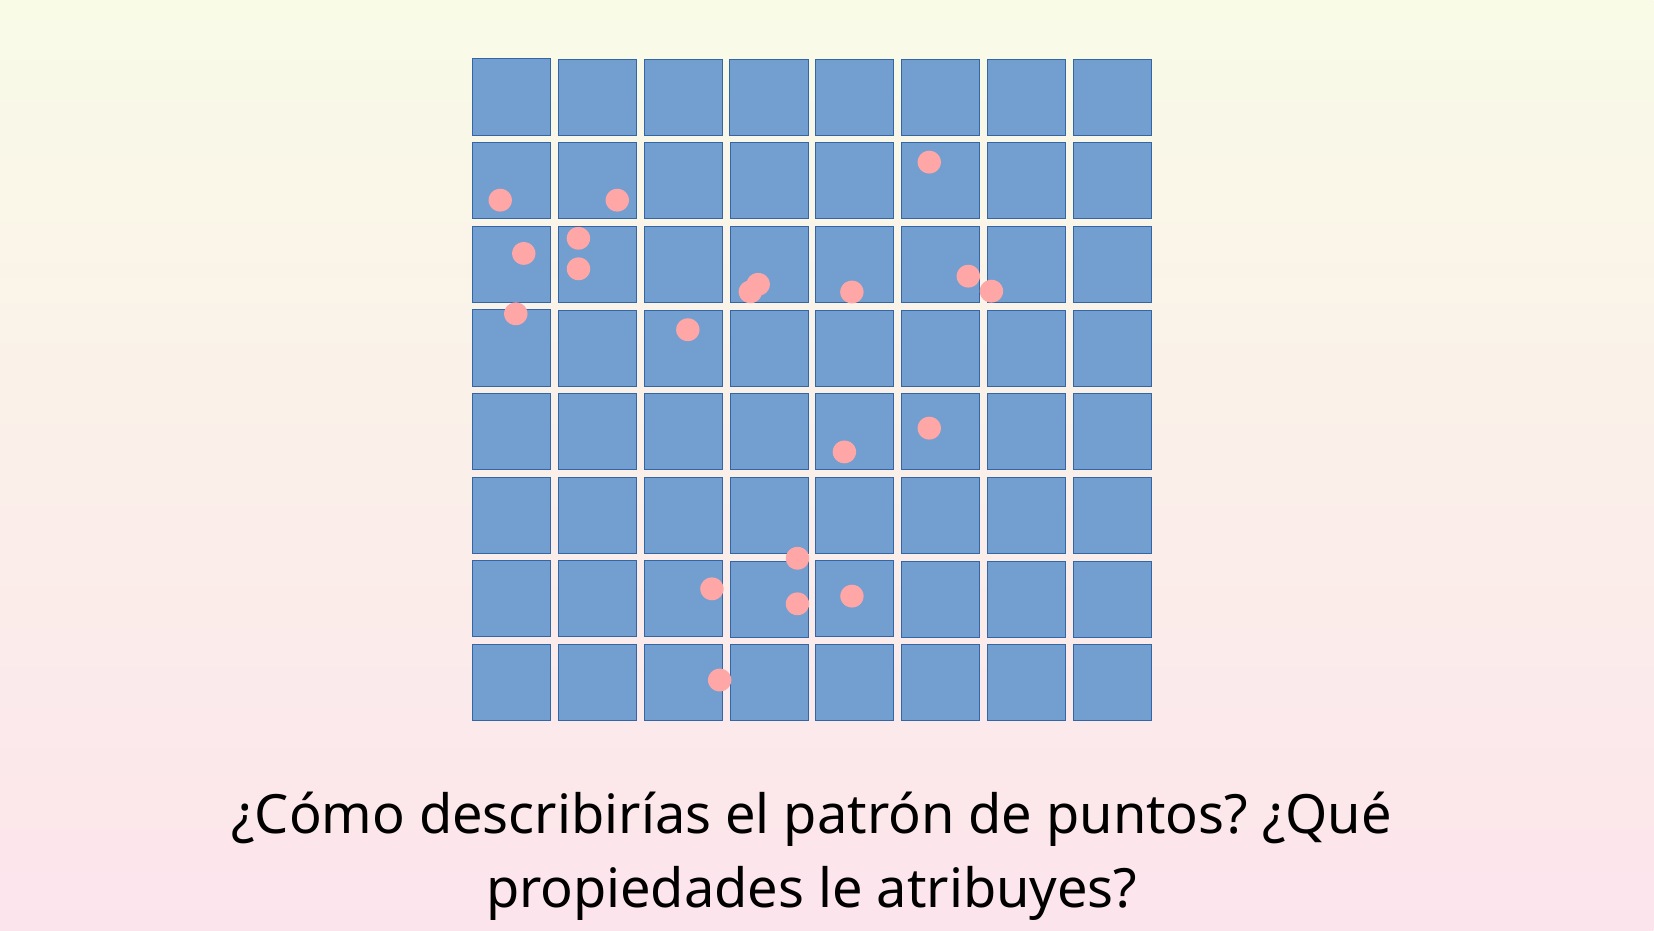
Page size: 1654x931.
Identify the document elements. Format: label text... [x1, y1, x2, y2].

text_box [815, 393, 894, 470]
text_box [987, 477, 1066, 554]
text_box [644, 142, 723, 219]
text_box [901, 477, 980, 554]
text_box [558, 142, 637, 219]
text_box [901, 561, 980, 638]
text_box [730, 310, 809, 387]
text_box [815, 59, 894, 136]
text_box [472, 58, 551, 136]
text_box [644, 226, 723, 303]
text_box [472, 142, 551, 219]
text_box [558, 226, 637, 303]
text_box [558, 310, 637, 387]
text_box [472, 226, 551, 387]
text_box [558, 59, 637, 136]
text_box [815, 310, 894, 387]
text_box [901, 644, 980, 721]
text_box [729, 59, 809, 136]
text_box [987, 59, 1066, 136]
text_box [901, 226, 1066, 303]
text_box [644, 560, 724, 637]
text_box [987, 142, 1066, 219]
text_box [901, 59, 980, 136]
text_box [815, 560, 894, 637]
text_box [644, 393, 723, 470]
text_box [1073, 59, 1152, 136]
text_box [987, 644, 1066, 721]
text_box [644, 310, 723, 387]
text_box [558, 644, 637, 721]
text_box [472, 644, 551, 721]
text_box [815, 226, 894, 304]
text_box [901, 142, 980, 219]
text_box [644, 477, 723, 554]
text_box [987, 561, 1066, 638]
text_box [1073, 226, 1152, 303]
text_box [472, 477, 551, 554]
text_box [987, 310, 1066, 387]
text_box [644, 59, 723, 136]
text_box [558, 393, 637, 470]
text_box [730, 226, 809, 304]
text_box [730, 142, 809, 219]
text_box [472, 393, 551, 470]
text_box [644, 644, 809, 721]
text_box [1073, 644, 1152, 721]
text_box [558, 477, 637, 554]
text_box [558, 560, 637, 637]
text_box [815, 142, 894, 219]
text_box [901, 393, 980, 470]
text_box [1073, 393, 1152, 470]
text_box [815, 644, 894, 721]
text_box [1073, 561, 1152, 638]
text_box [1073, 477, 1152, 554]
text_box [730, 393, 809, 470]
text_box [730, 477, 810, 638]
text_box [1073, 142, 1152, 219]
text_box [472, 560, 551, 637]
text_box [901, 310, 980, 387]
text_box [987, 393, 1066, 470]
text_box ¿Cómo describirías el patrón de puntos? ¿Qué propiedades le atribuyes? [206, 767, 1418, 892]
text_box [815, 477, 894, 554]
text_box [1073, 310, 1152, 387]
